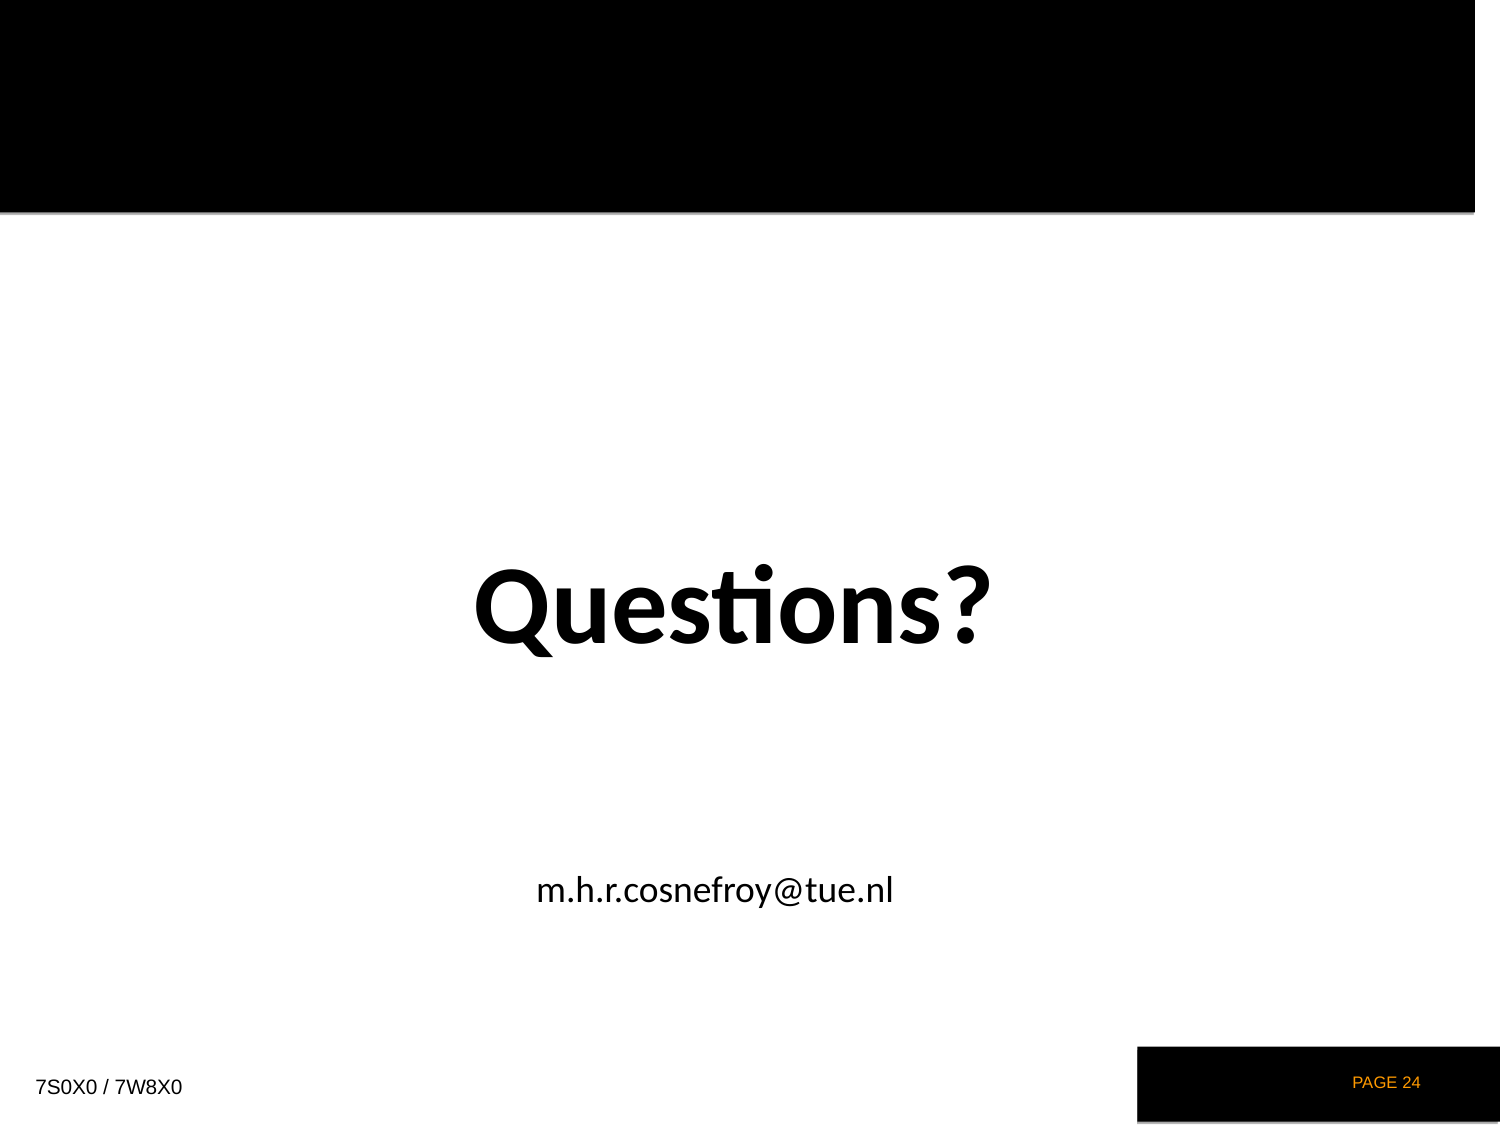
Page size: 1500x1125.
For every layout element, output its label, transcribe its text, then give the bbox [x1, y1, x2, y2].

text_box m.h.r.cosnefroy@tue.nl [512, 857, 1500, 1125]
text_box [0, 0, 1475, 213]
text_box PAGE 24 [1352, 1066, 1453, 1098]
text_box [1137, 1046, 1500, 1122]
text_box 7S0X0 / 7W8X0 [35, 1070, 512, 1102]
text_box Questions? [458, 388, 1011, 674]
